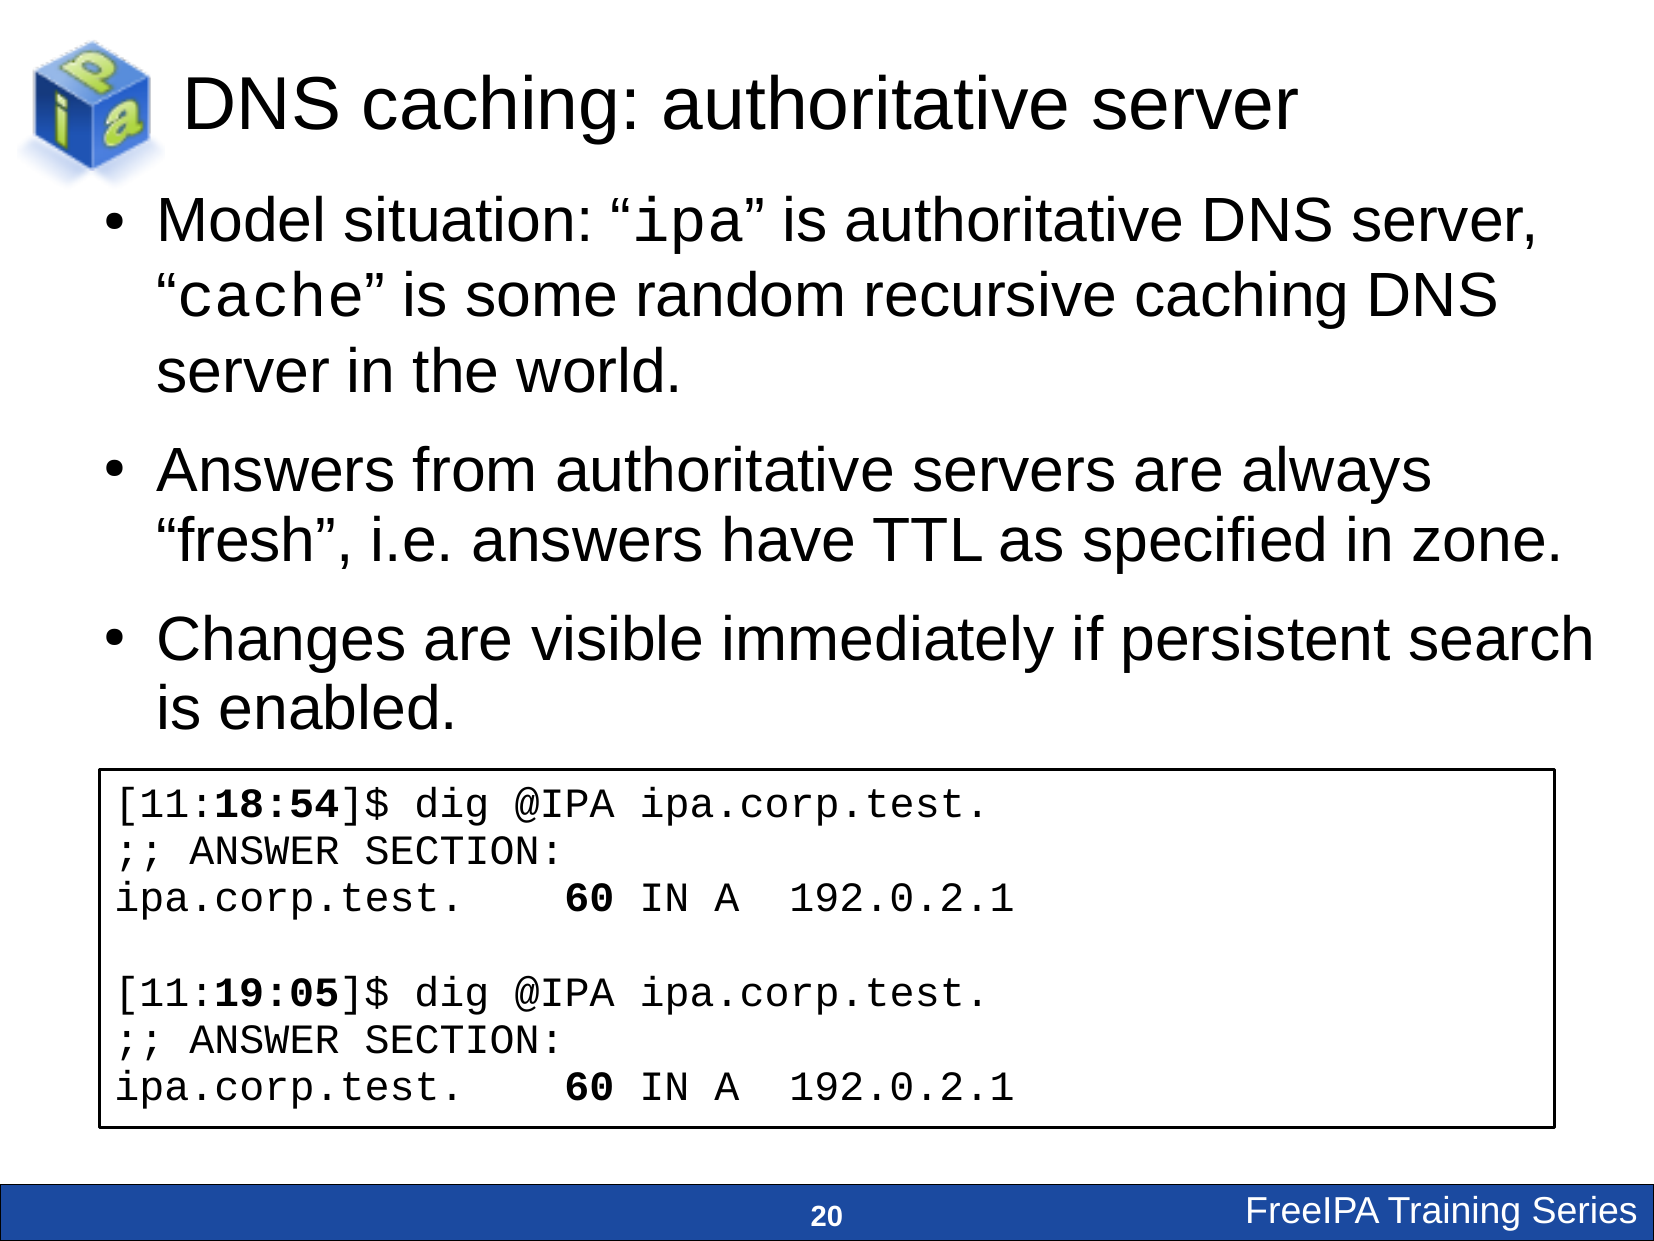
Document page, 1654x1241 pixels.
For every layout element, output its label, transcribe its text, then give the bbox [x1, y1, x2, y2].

text_box [11:18:54]$ dig @IPA ipa.corp.test. ;; ANSWER SECTION: ipa.corp.test. 60 IN A 192.0.2.1 [11:19:05]$ dig @IPA ipa.corp.test. ;; ANSWER SECTION: ipa.corp.test. 60 IN A 192.0.2.1 [99, 769, 1555, 1128]
picture [17, 34, 165, 193]
list Model situation: “ipa” is authoritative DNS server, “cache” is some random recursive caching DNS server in the world. Answers from authoritative servers are always “fresh”, i.e. answers have TTL as specified in zone. Changes are visible immediately if persistent search is enabled. [85, 185, 1621, 905]
title DNS caching: authoritative server [182, 31, 1579, 177]
